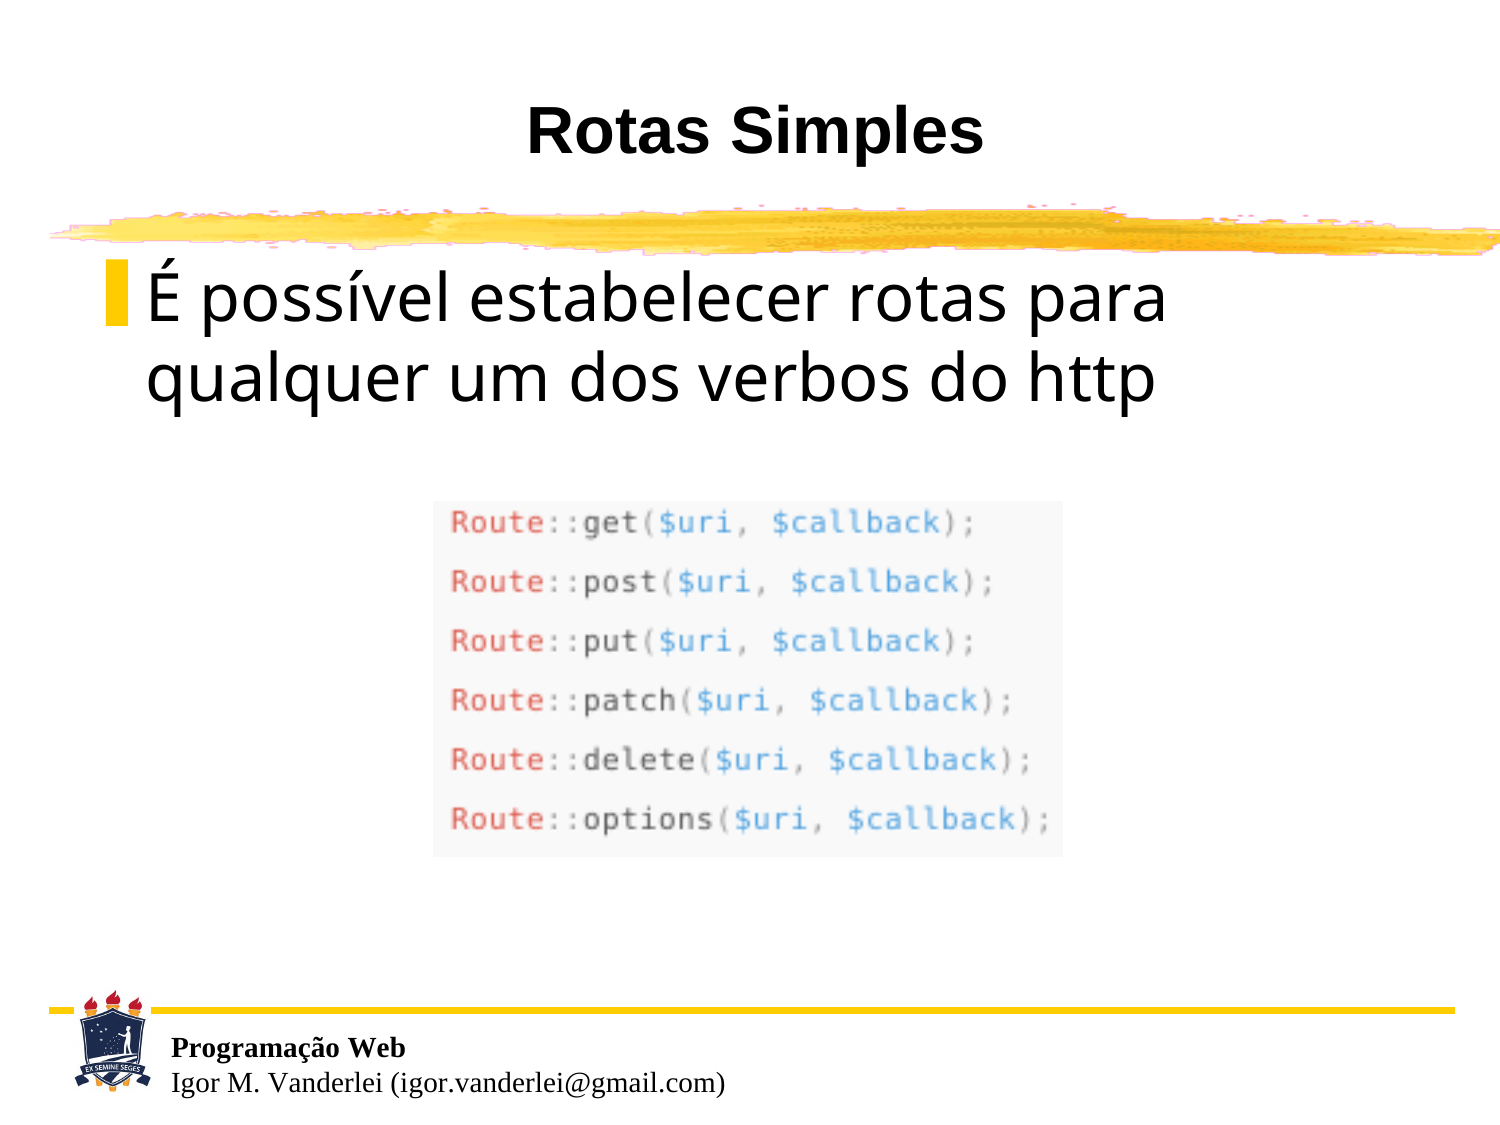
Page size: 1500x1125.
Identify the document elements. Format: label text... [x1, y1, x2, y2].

picture [74, 990, 151, 1093]
picture [50, 198, 1500, 267]
list É possível estabelecer rotas para qualquer um dos verbos do http [74, 246, 1417, 990]
picture [433, 501, 1063, 857]
title Rotas Simples [24, 54, 1488, 175]
